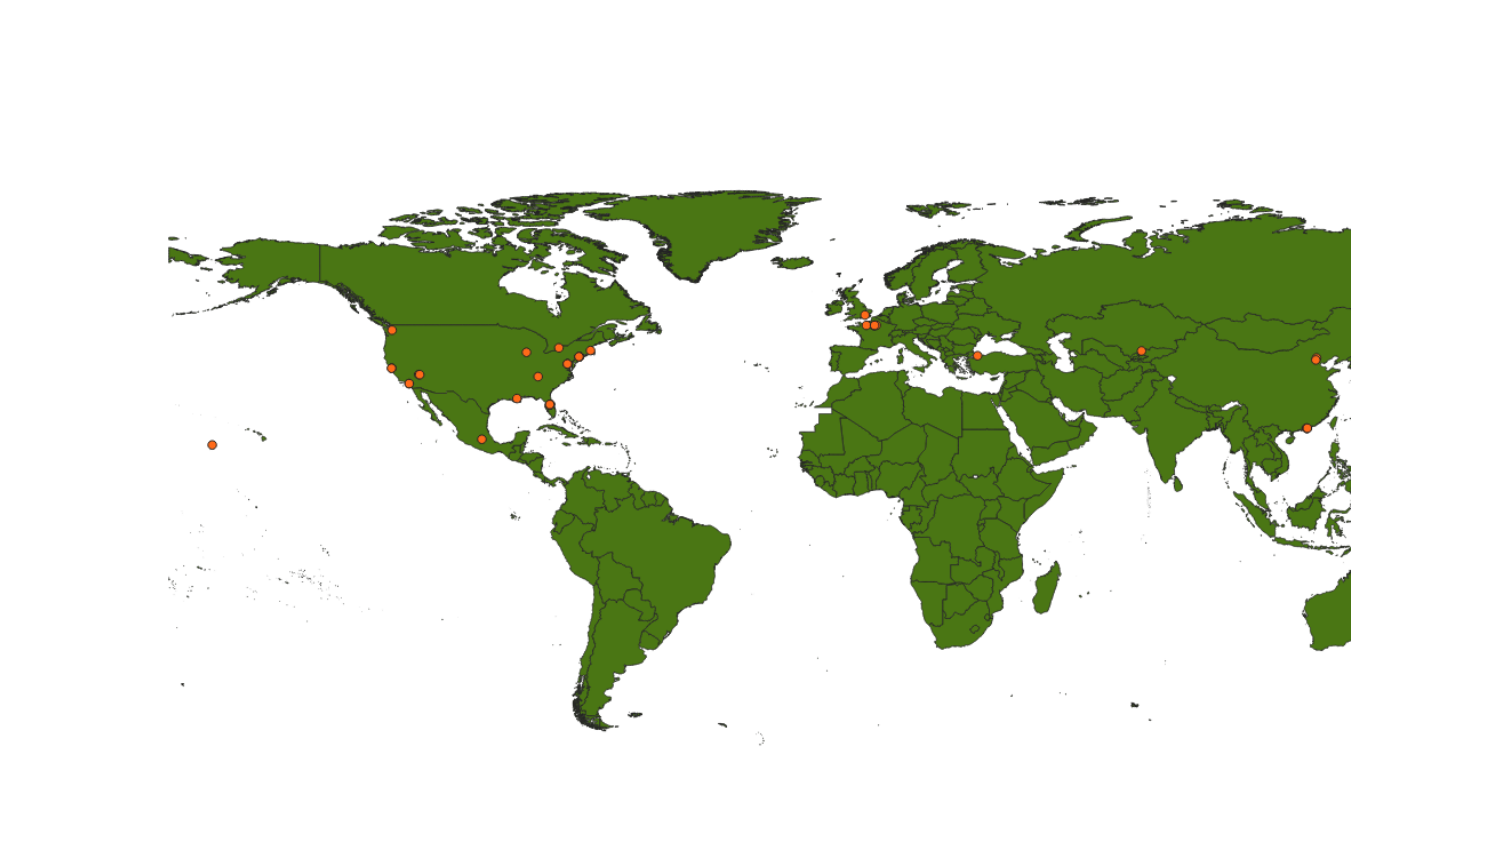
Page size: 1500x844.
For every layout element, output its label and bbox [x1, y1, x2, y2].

picture [118, 0, 1351, 844]
